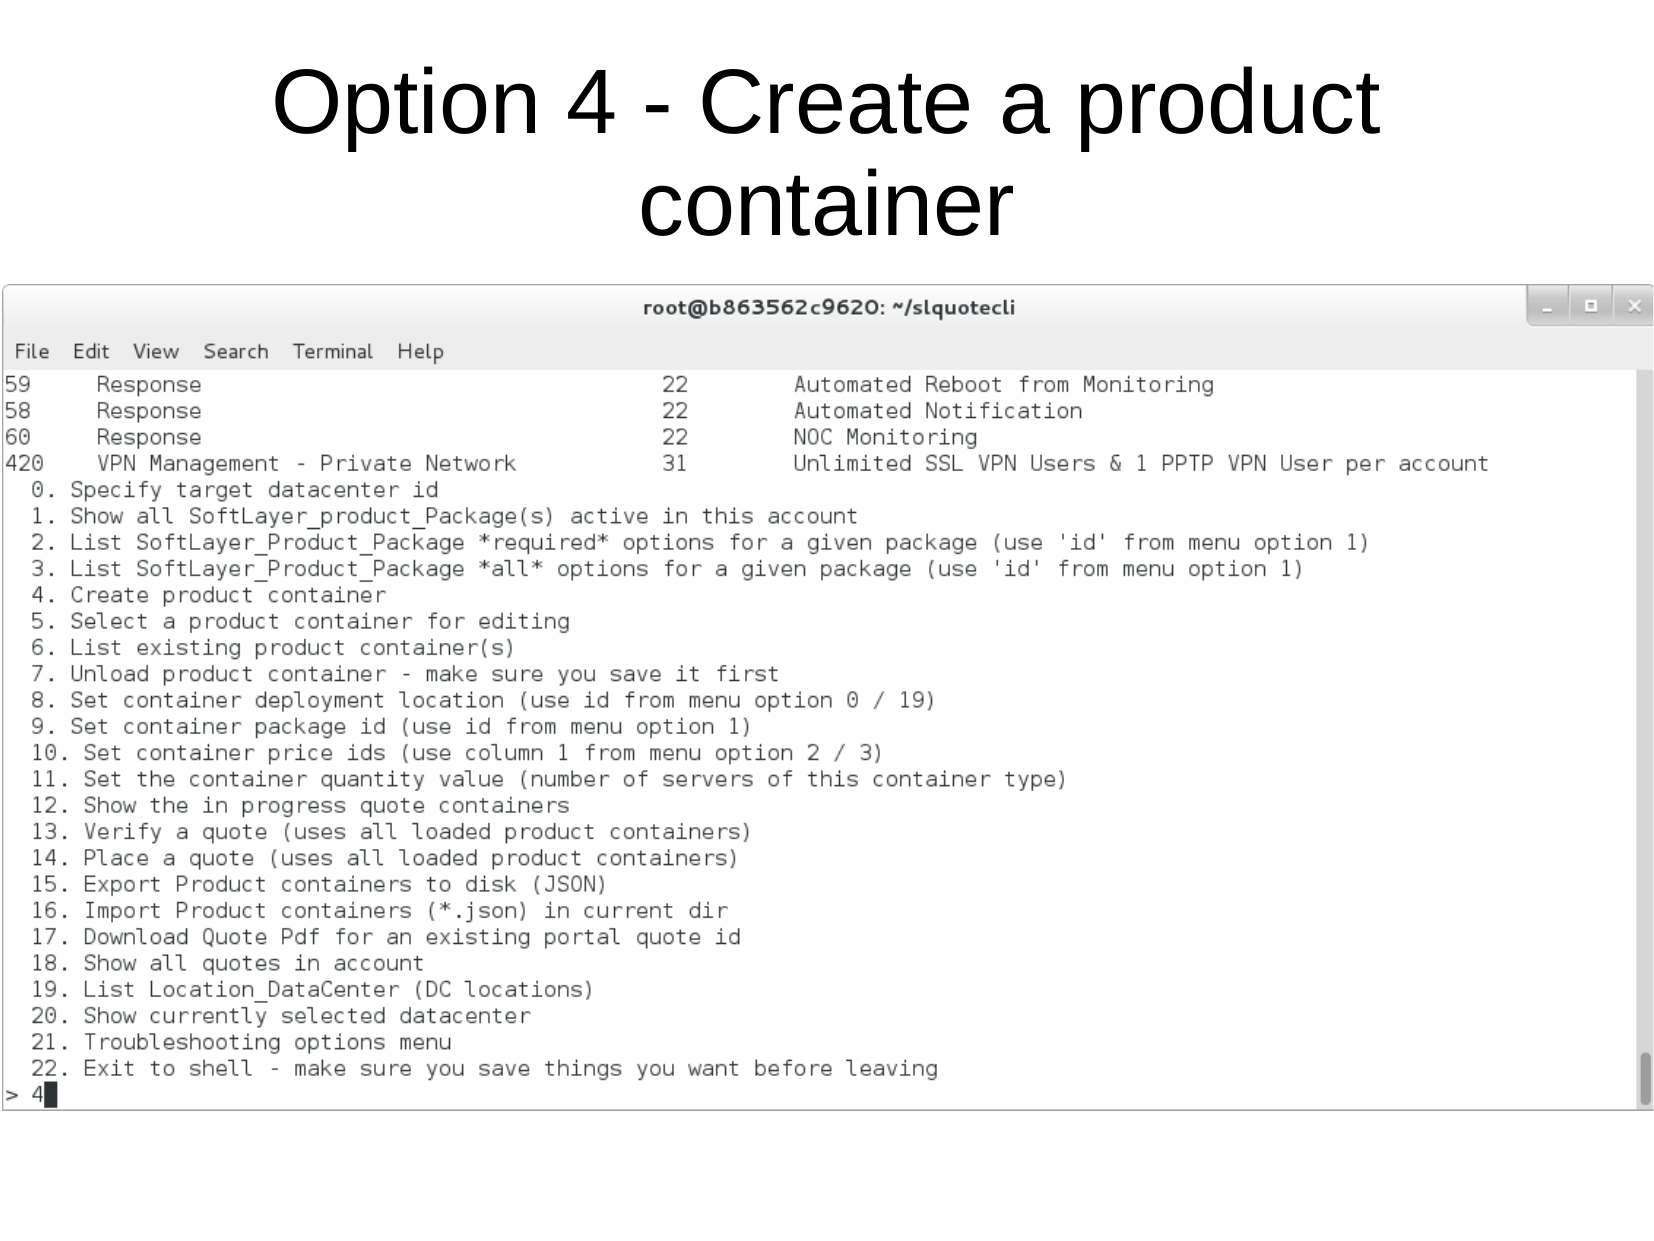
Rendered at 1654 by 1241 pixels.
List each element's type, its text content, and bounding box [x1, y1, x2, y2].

picture [2, 284, 1654, 1111]
title Option 4 - Create a product container [82, 49, 1571, 257]
